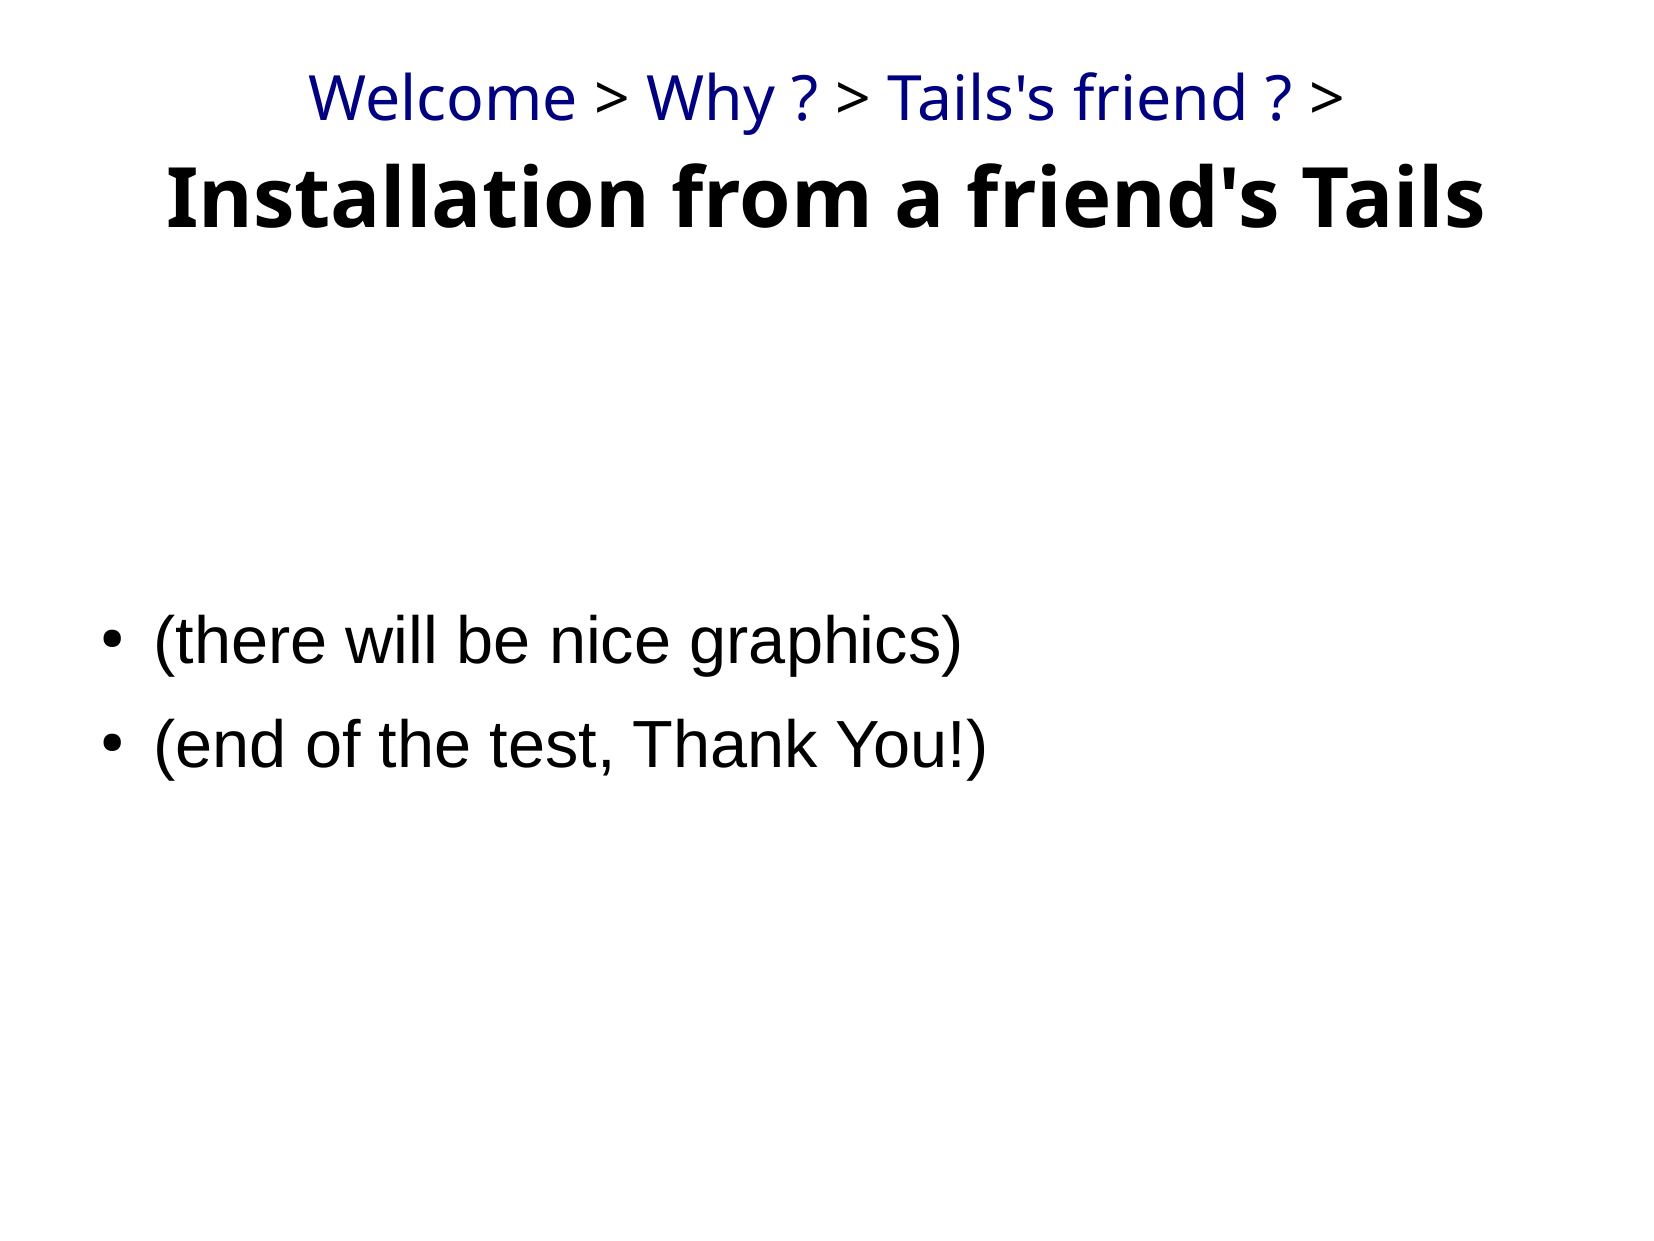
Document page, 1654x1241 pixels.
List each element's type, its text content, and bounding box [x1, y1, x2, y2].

list (there will be nice graphics) (end of the test, Thank You!) [82, 290, 1538, 1010]
title Welcome > Why ? > Tails's friend ? > Installation from a friend's Tails [82, 49, 1571, 257]
